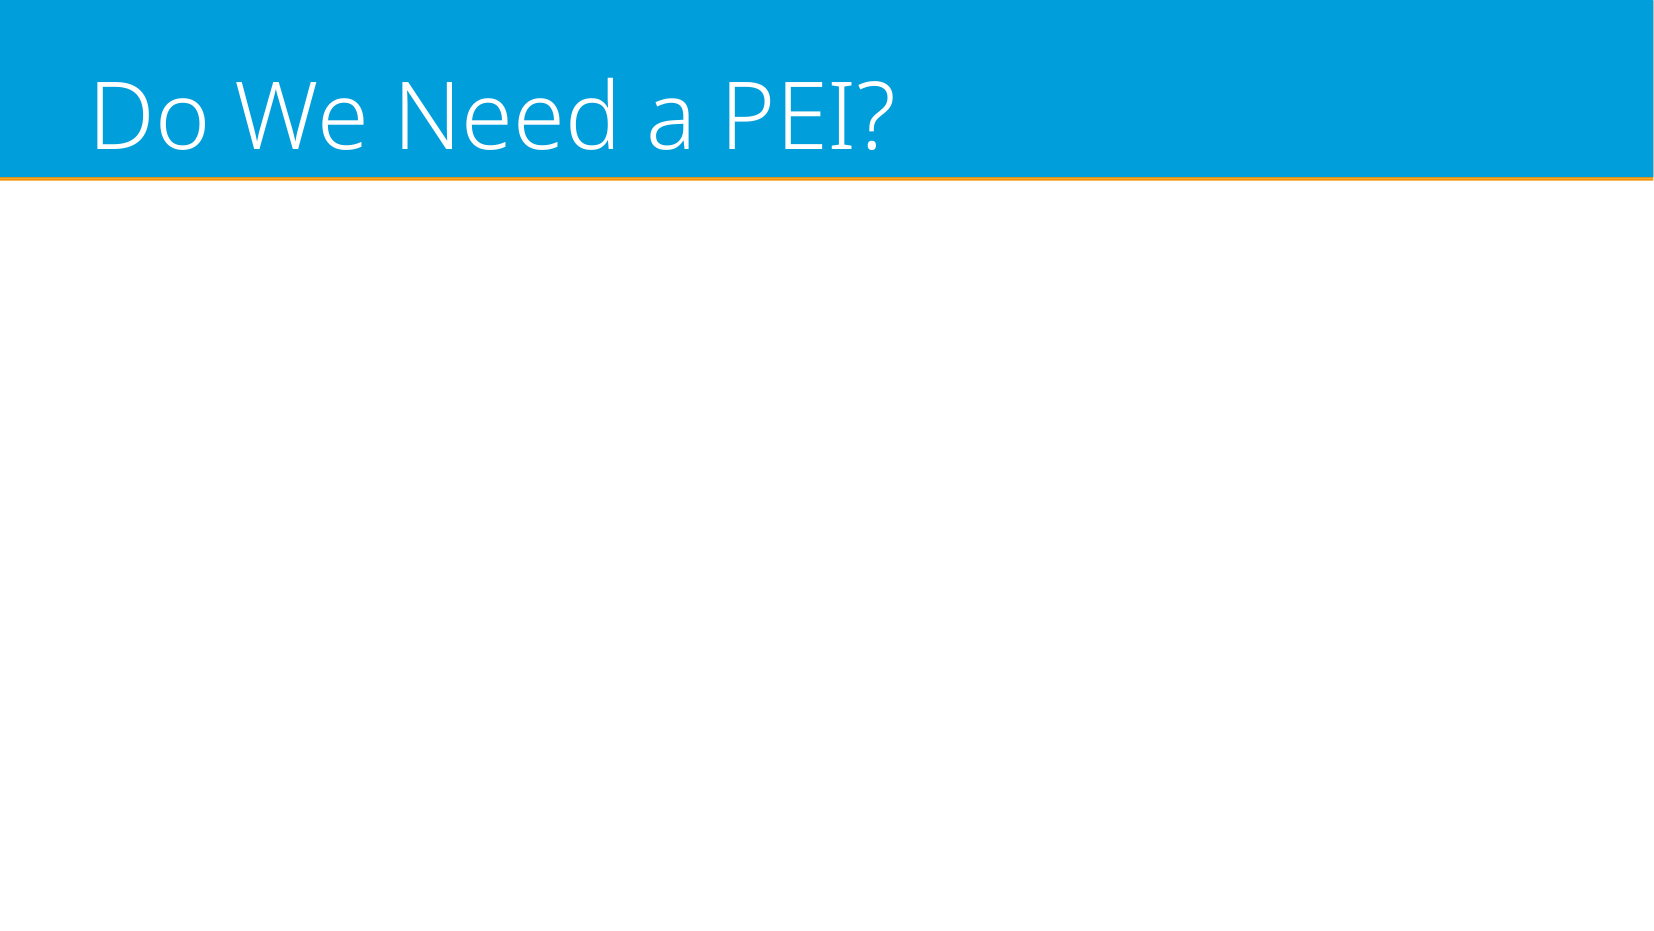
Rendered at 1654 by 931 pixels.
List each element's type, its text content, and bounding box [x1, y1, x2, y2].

title Do We Need a PEI? [88, 14, 1565, 178]
